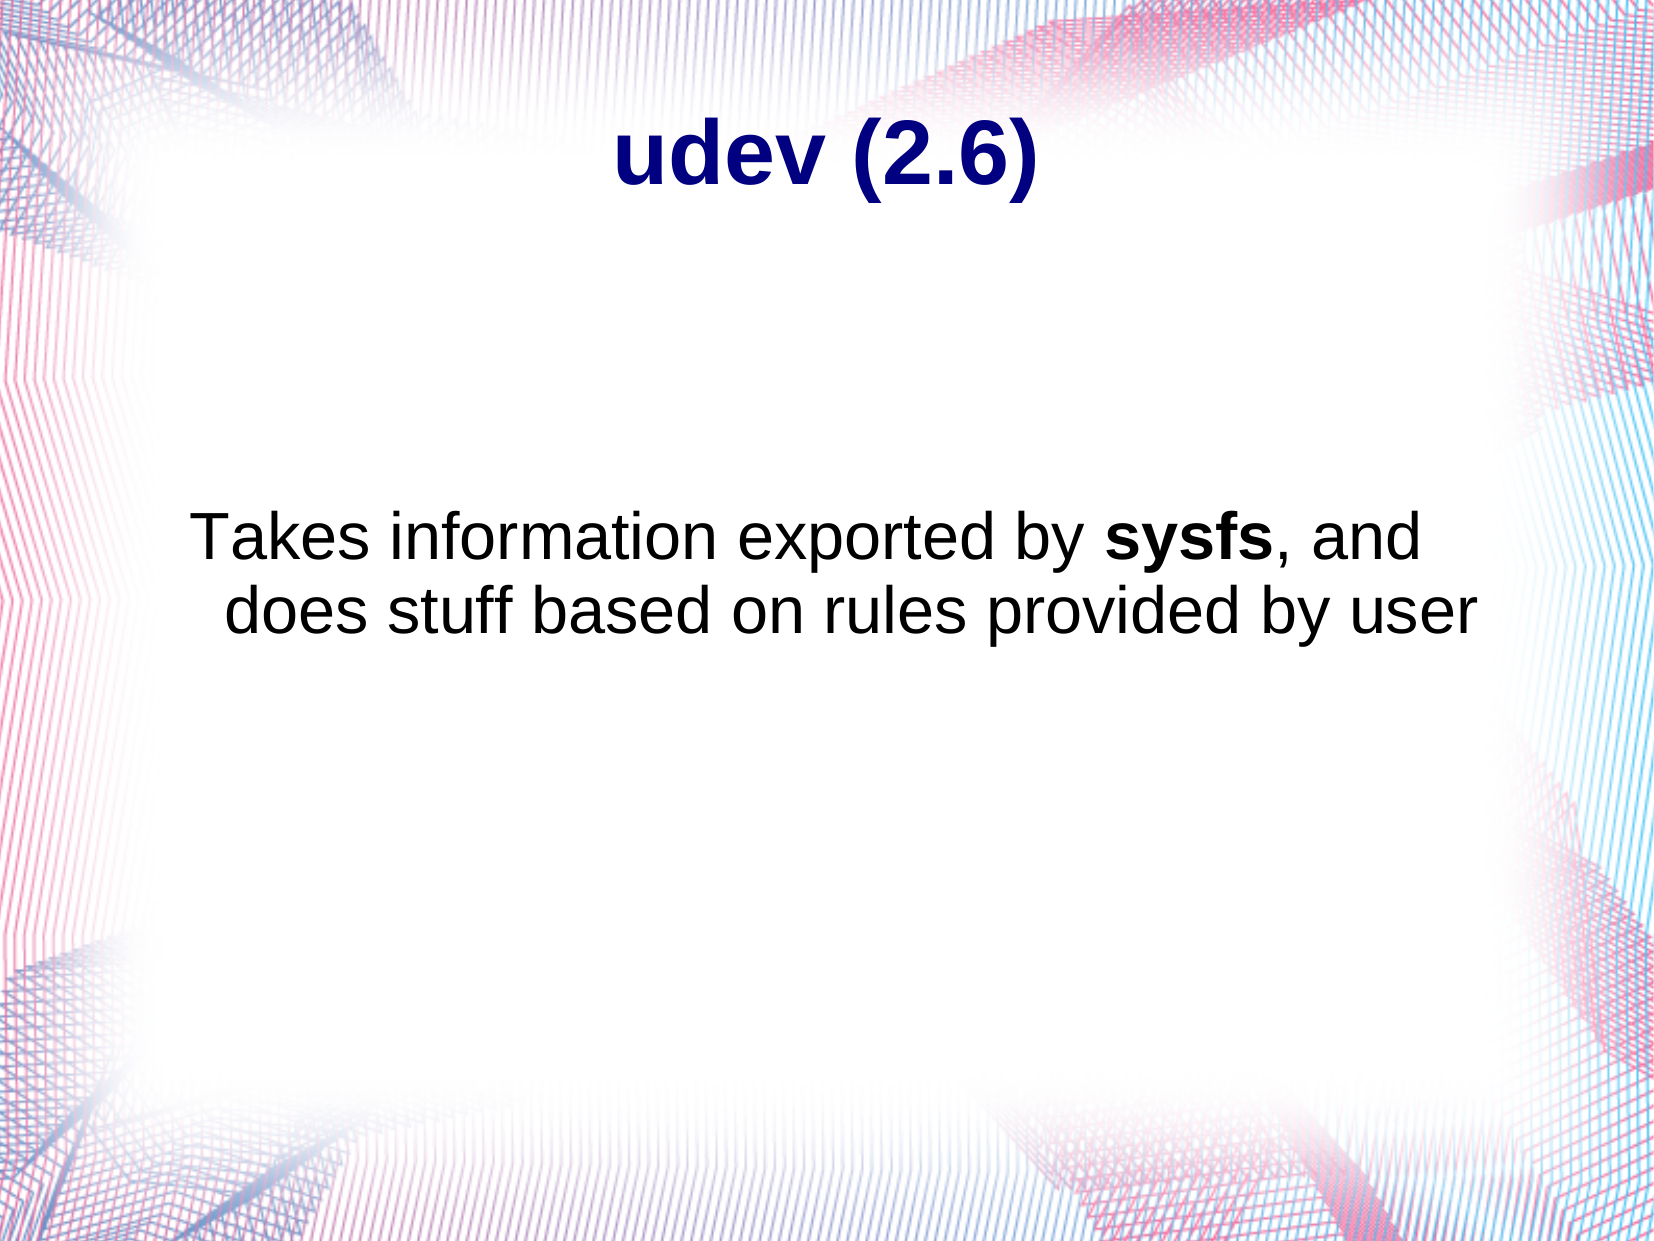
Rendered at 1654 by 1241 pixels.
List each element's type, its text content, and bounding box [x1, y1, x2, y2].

list Takes information exported by sysfs, and does stuff based on rules provided by user [82, 290, 1571, 1109]
picture [0, 0, 1654, 1241]
title udev (2.6) [82, 49, 1571, 257]
